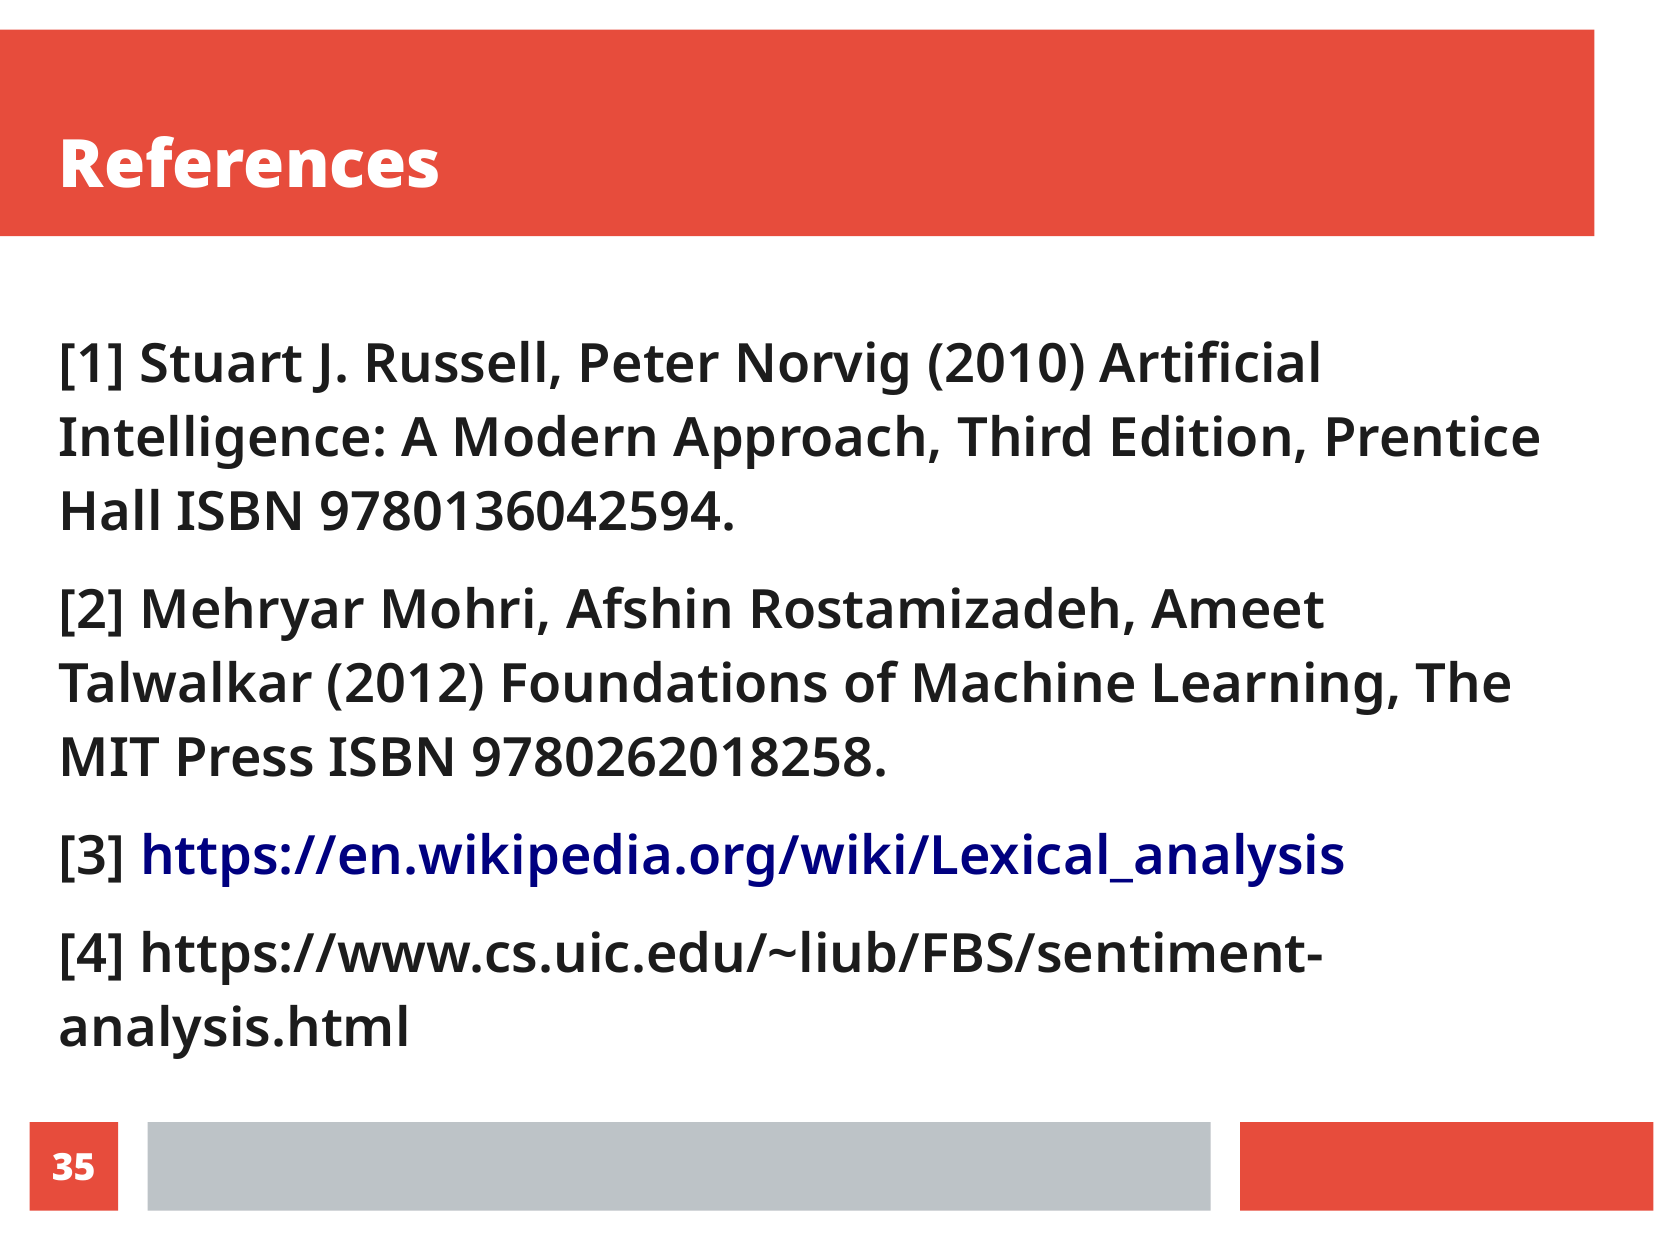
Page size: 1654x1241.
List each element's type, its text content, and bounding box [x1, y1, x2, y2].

title References [59, 59, 1595, 207]
list [1] Stuart J. Russell, Peter Norvig (2010) Artificial Intelligence: A Modern Approach, Third Edition, Prentice Hall ISBN 9780136042594. [2] Mehryar Mohri, Afshin Rostamizadeh, Ameet Talwalkar (2012) Foundations of Machine Learning, The MIT Press ISBN 9780262018258. [3] https://en.wikipedia.org/wiki/Lexical_analysis [4] https://www.cs.uic.edu/~liub/FBS/sentiment-analysis.html [59, 324, 1565, 1093]
